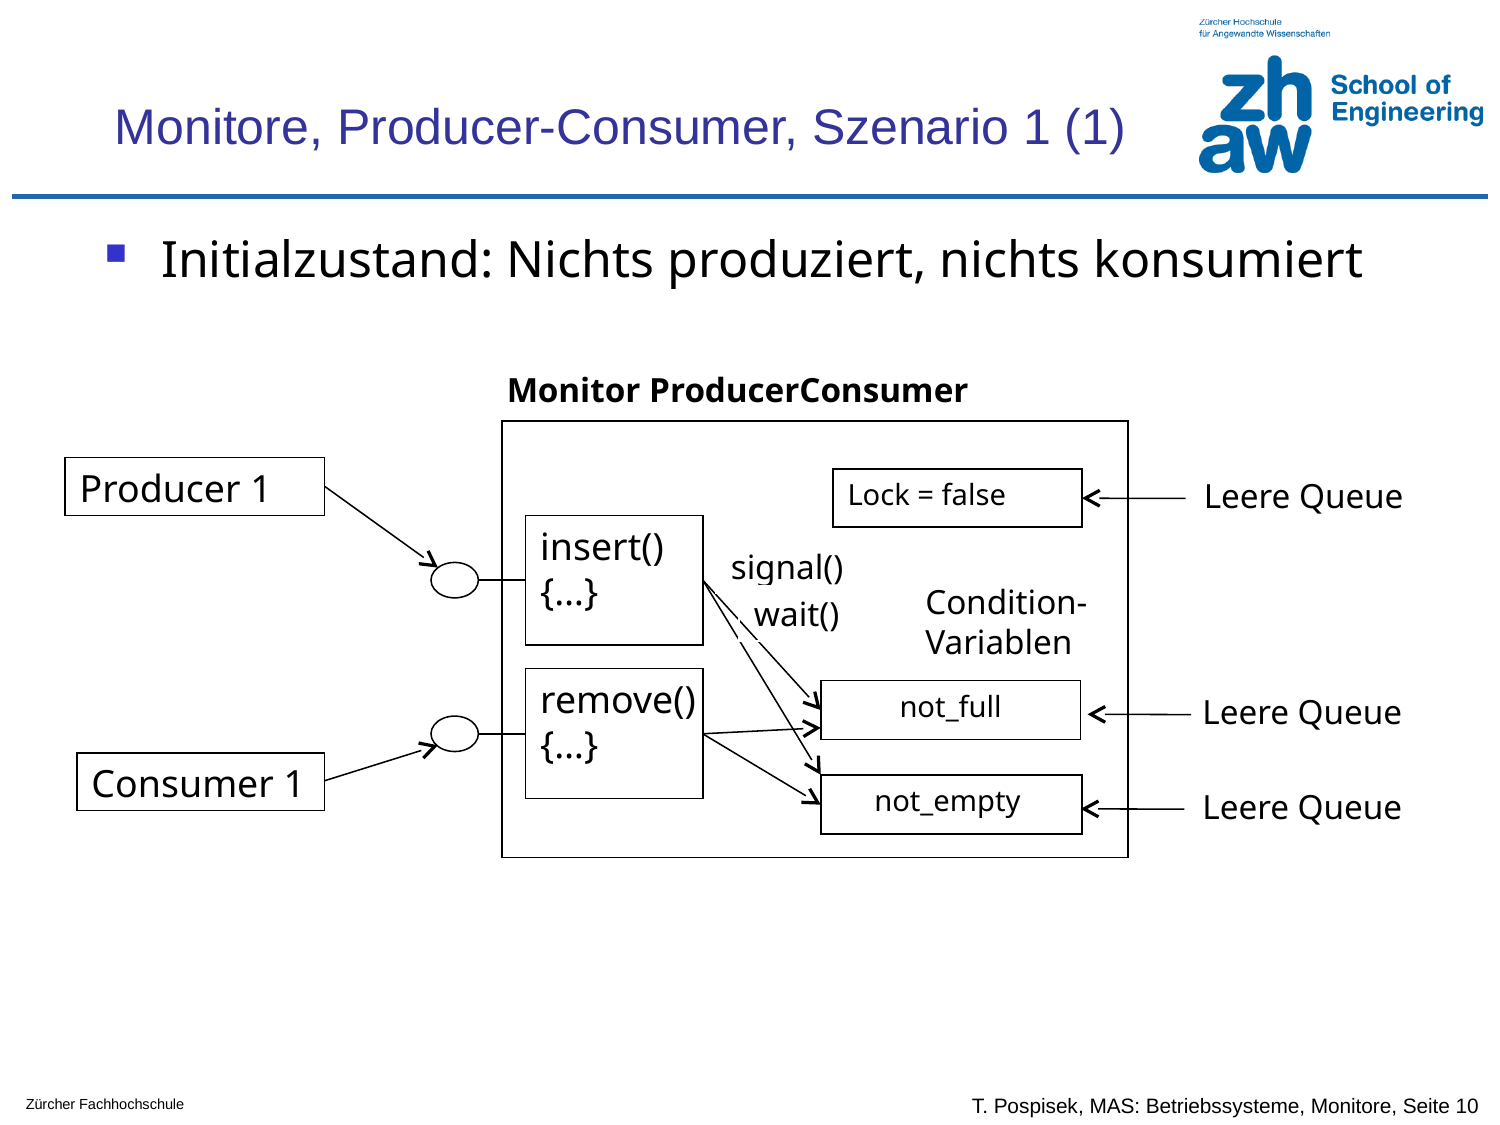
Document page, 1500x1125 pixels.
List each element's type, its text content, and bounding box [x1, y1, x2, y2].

text_box Initialzustand: Nichts produziert, nichts konsumiert [89, 219, 1379, 295]
text_box not_empty [820, 774, 1082, 835]
text_box [501, 581, 790, 733]
text_box Condition- Variablen [910, 574, 1103, 669]
text_box insert() {…} [525, 515, 703, 646]
text_box not_full [820, 680, 1081, 740]
text_box Consumer 1 [76, 752, 325, 811]
text_box [501, 420, 1128, 858]
text_box [430, 562, 479, 598]
text_box remove() {…} [525, 668, 703, 799]
picture [1199, 19, 1483, 173]
text_box Lock = false [832, 469, 1082, 528]
text_box wait() [739, 586, 855, 641]
text_box Leere Queue [1187, 684, 1418, 739]
text_box [713, 594, 739, 636]
title Monitore, Producer-Consumer, Szenario 1 (1) [99, 50, 1379, 163]
text_box Leere Queue [1189, 467, 1419, 523]
text_box signal() [715, 538, 859, 594]
text_box [718, 594, 739, 617]
text_box Monitor ProducerConsumer [492, 361, 984, 417]
text_box [430, 716, 479, 752]
text_box Producer 1 [64, 457, 325, 516]
text_box Leere Queue [1187, 778, 1418, 834]
